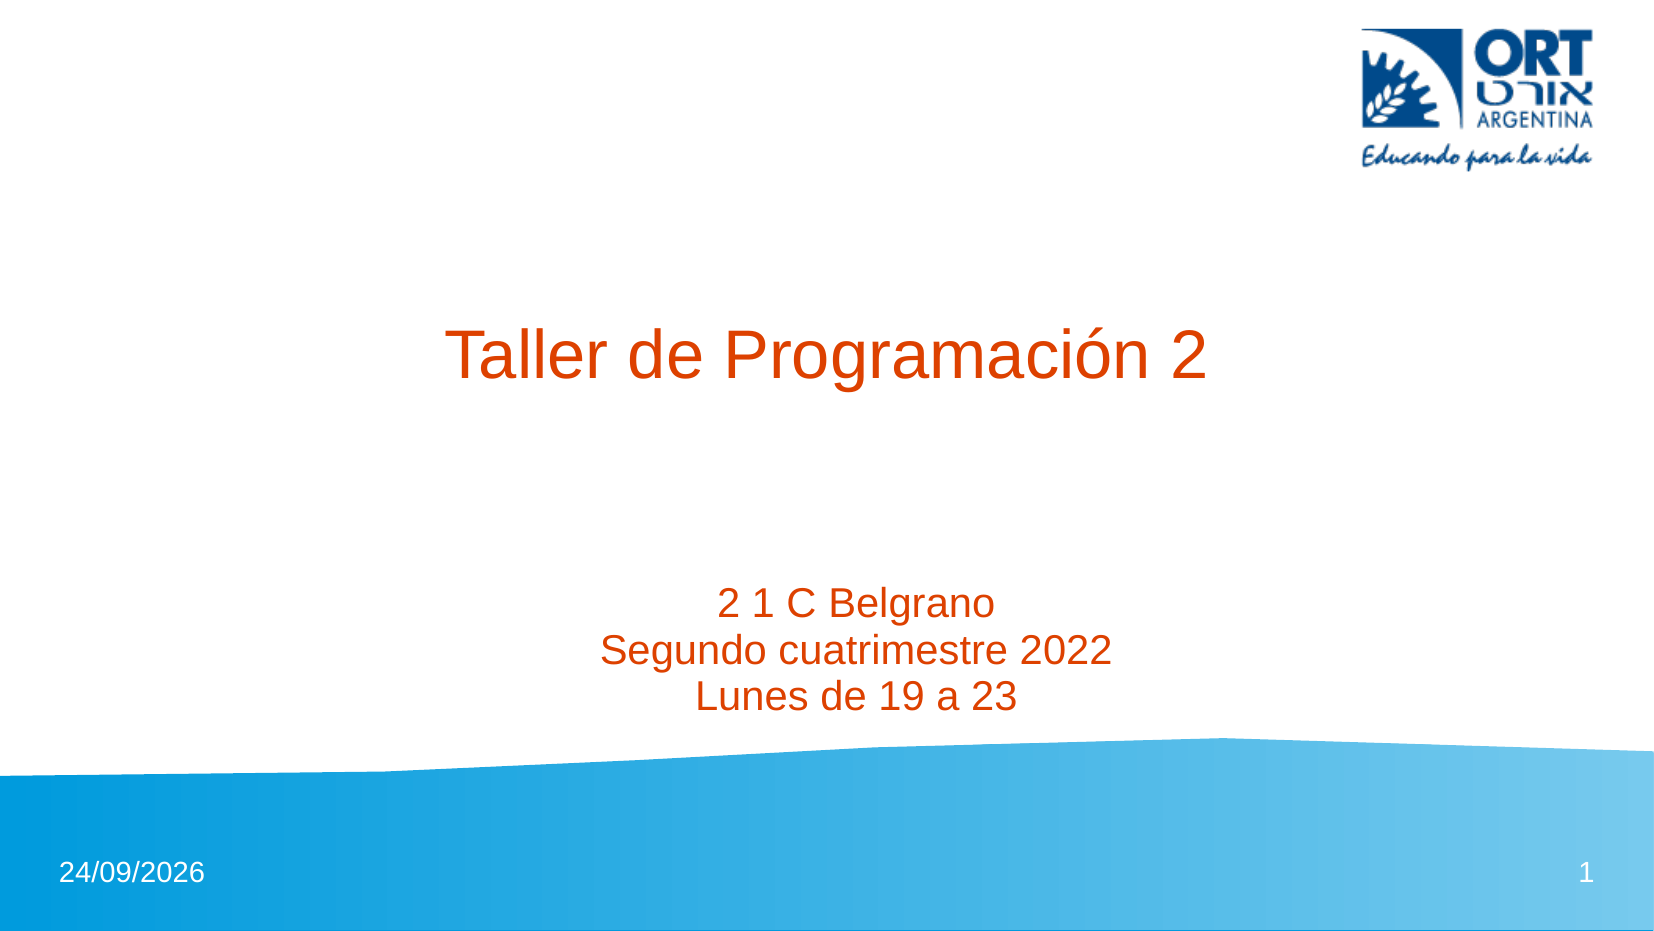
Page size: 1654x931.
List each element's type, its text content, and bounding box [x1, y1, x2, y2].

title Taller de Programación 2 [88, 265, 1565, 443]
title 2 1 C Belgrano Segundo cuatrimestre 2022 Lunes de 19 a 23 [118, 561, 1595, 739]
picture [1299, 0, 1654, 194]
